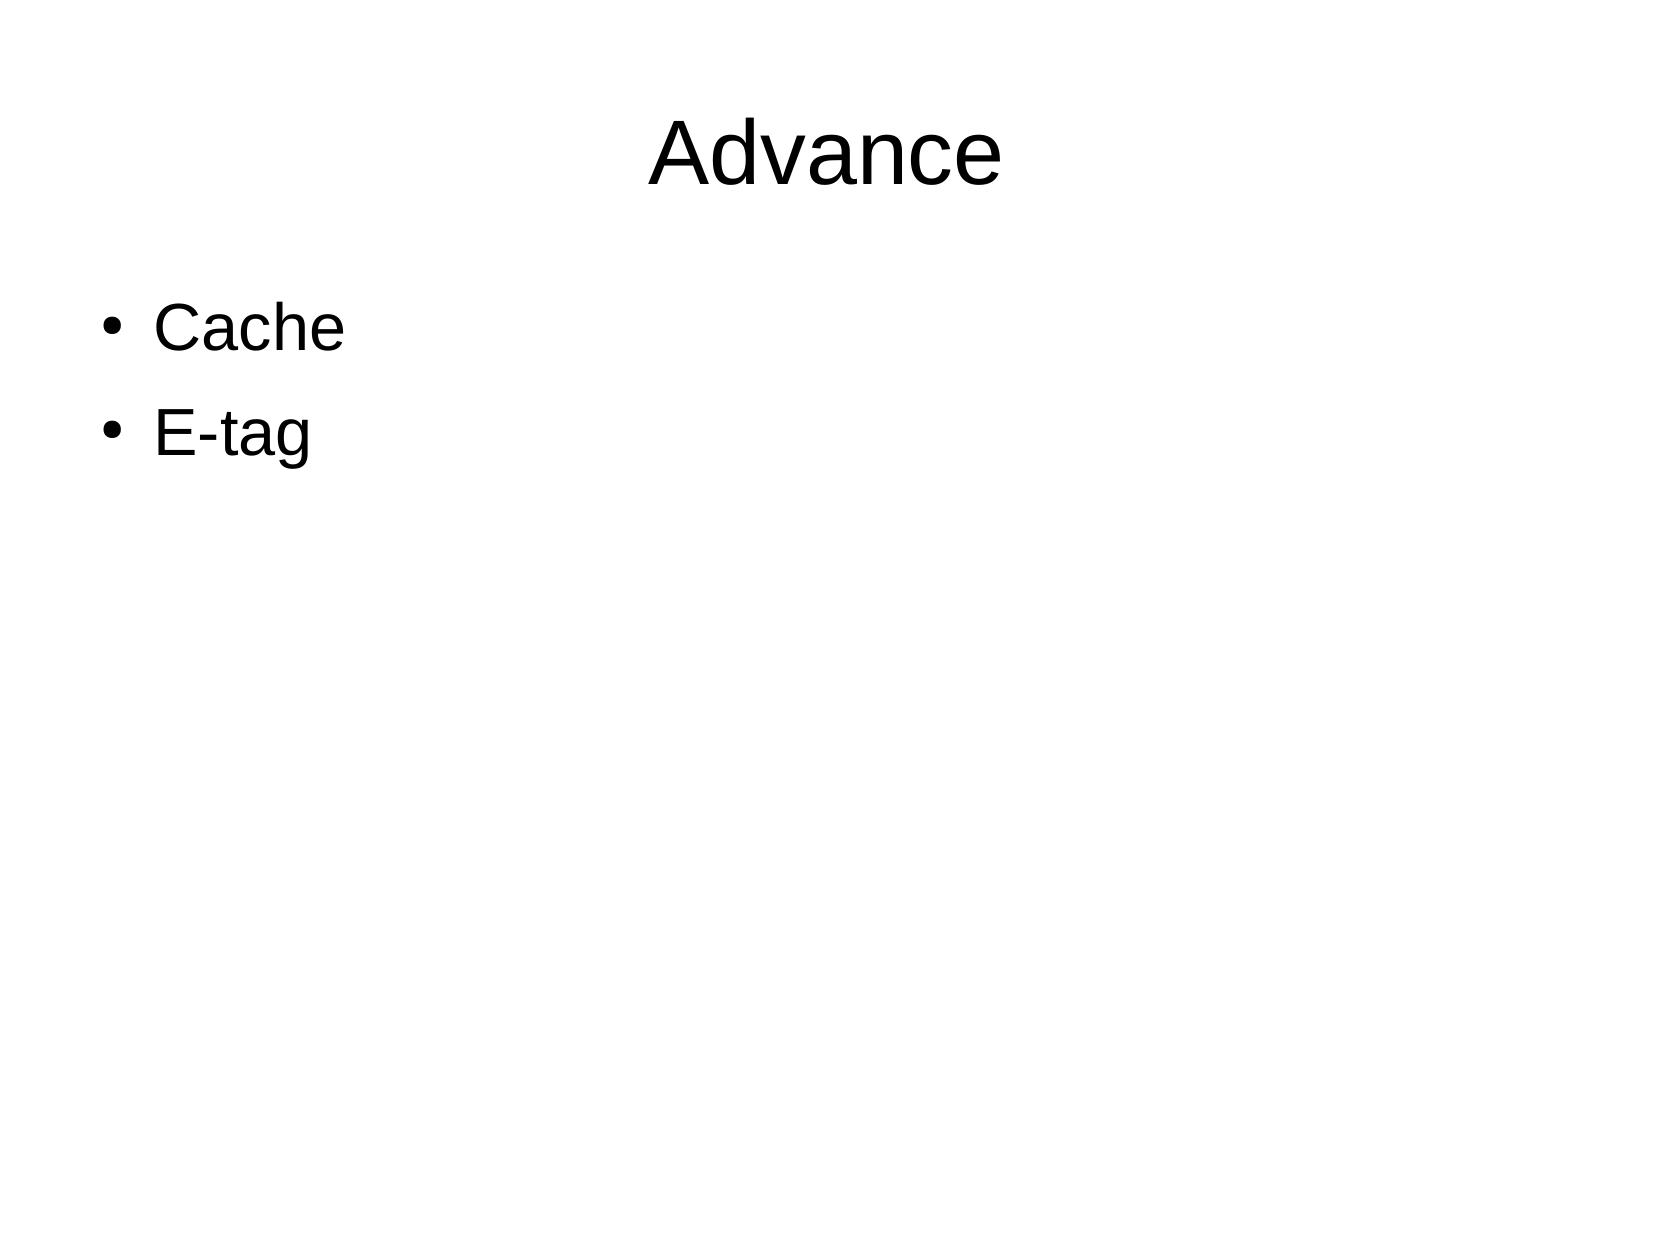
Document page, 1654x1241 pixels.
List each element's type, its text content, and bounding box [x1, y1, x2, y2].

list Cache E-tag [82, 290, 1571, 1010]
title Advance [82, 49, 1571, 257]
